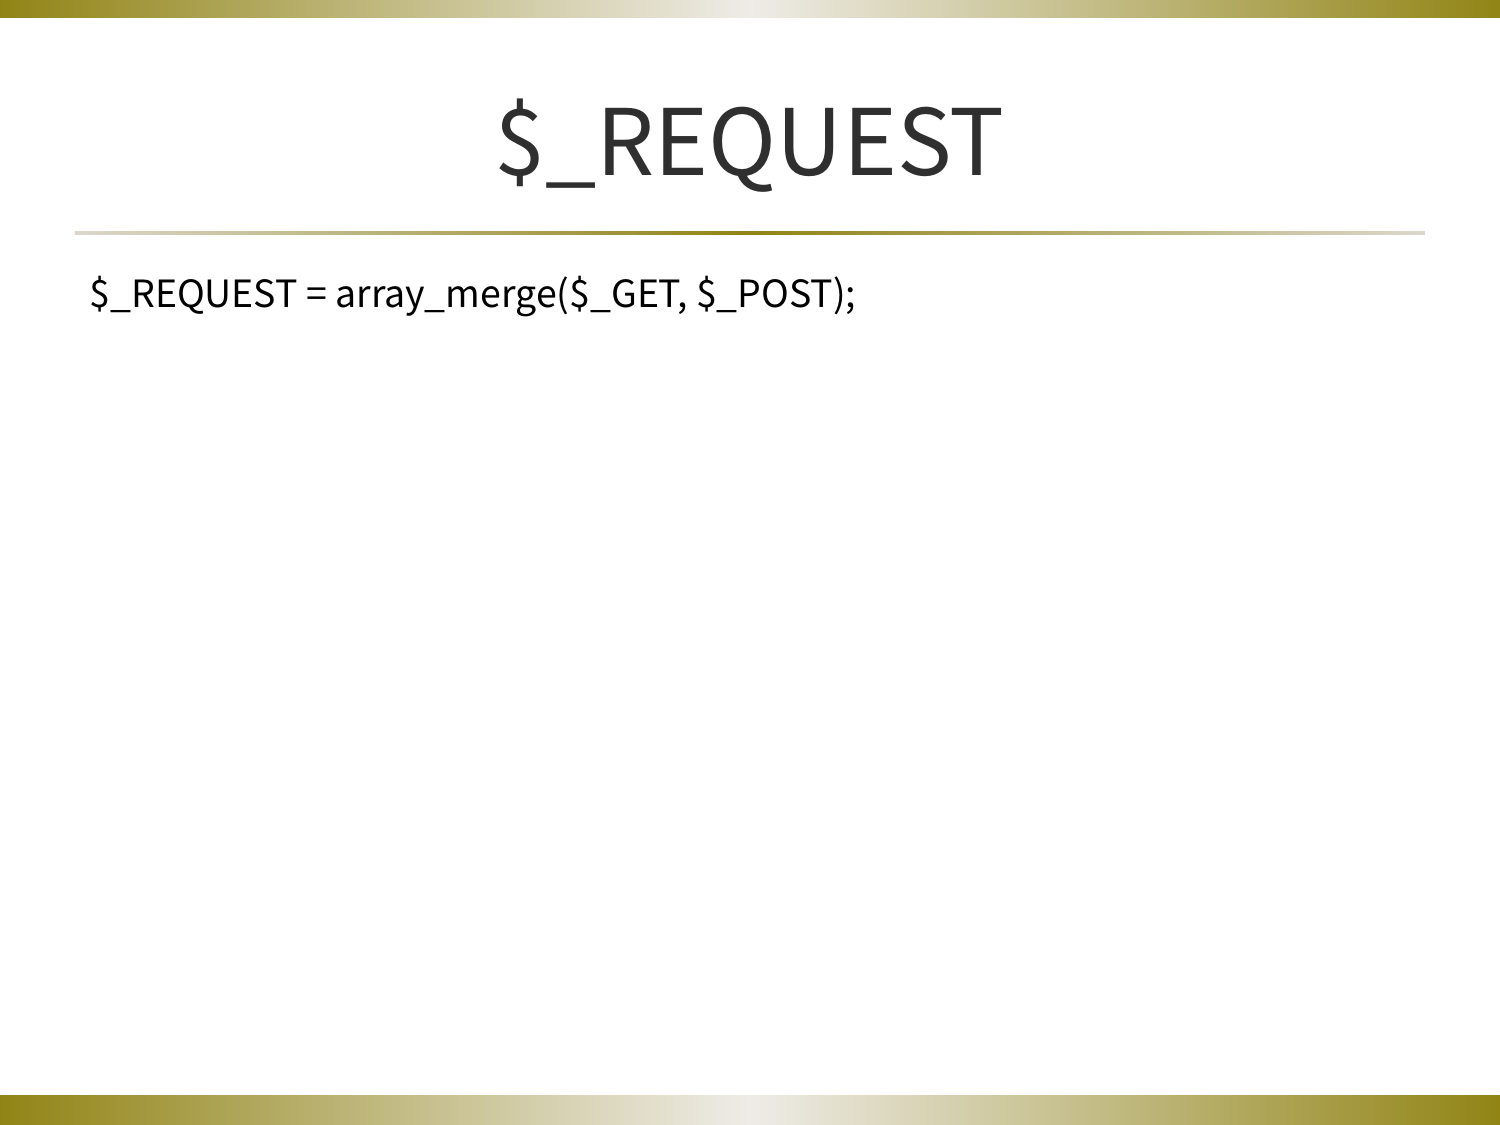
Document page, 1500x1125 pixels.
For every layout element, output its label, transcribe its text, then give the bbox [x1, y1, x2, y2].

list $_REQUEST = array_merge($_GET, $_POST); [75, 262, 1425, 1032]
title $_REQUEST [75, 45, 1425, 233]
